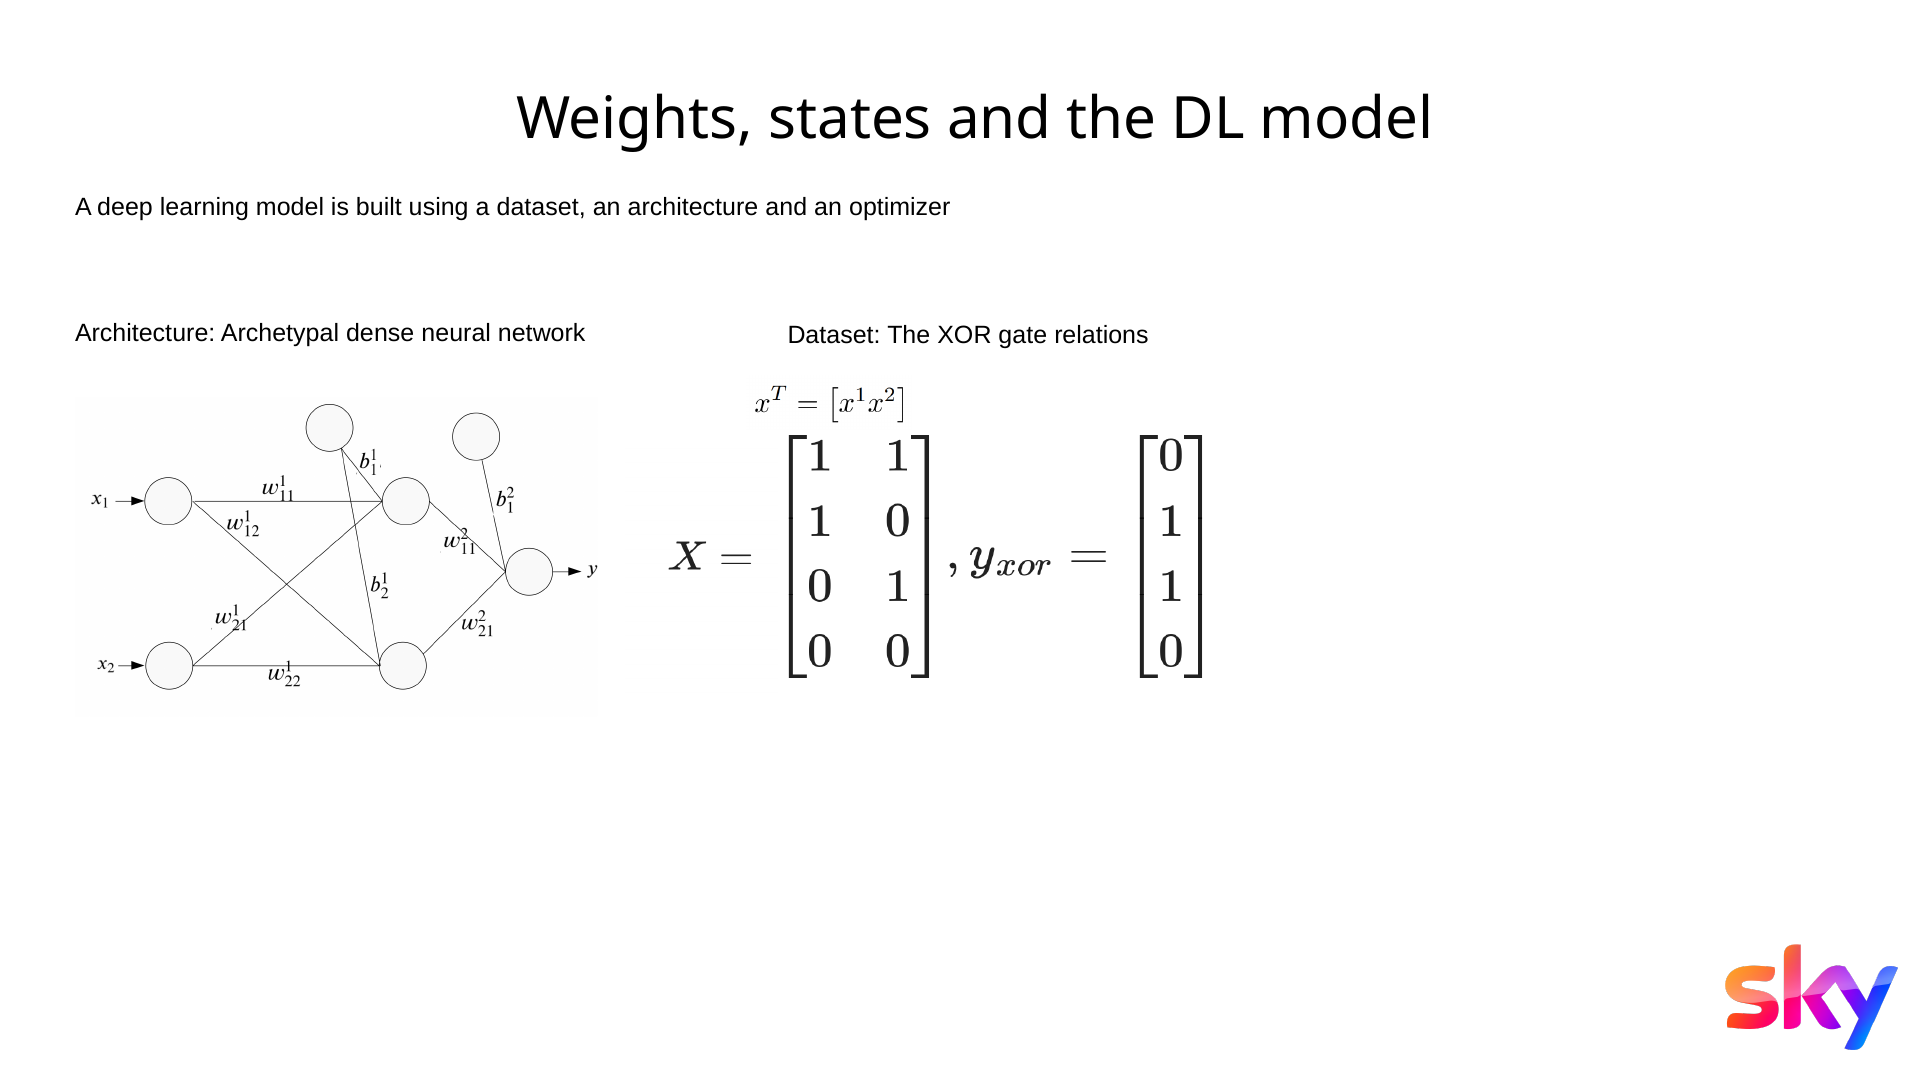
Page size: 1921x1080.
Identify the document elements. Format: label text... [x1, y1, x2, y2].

text_box Architecture: Archetypal dense neural network [75, 262, 751, 376]
text_box Dataset: The XOR gate relations [787, 264, 1238, 378]
title Weights, states and the DL model [112, 38, 1837, 151]
subtitle A deep learning model is built using a dataset, an architecture and an optimizer [75, 150, 1876, 263]
picture [625, 375, 1226, 717]
picture [1725, 944, 1898, 1051]
picture [75, 397, 598, 717]
